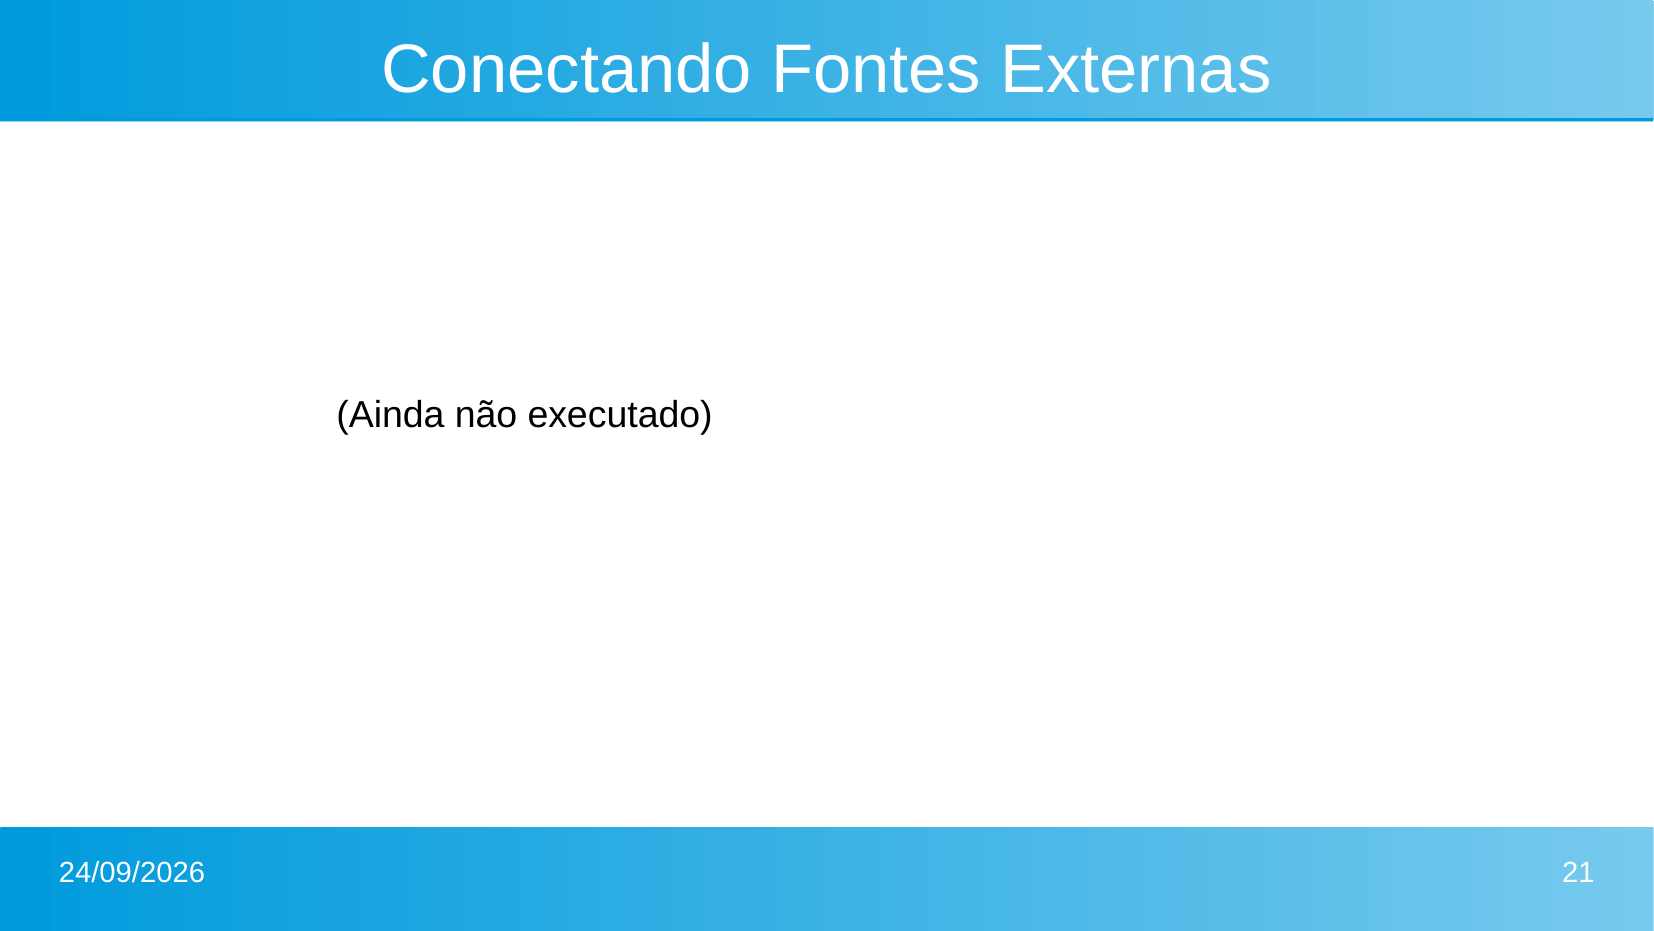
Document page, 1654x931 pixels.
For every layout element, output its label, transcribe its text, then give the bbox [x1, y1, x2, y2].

text_box (Ainda não executado) [321, 386, 1182, 443]
title Conectando Fontes Externas [59, 29, 1595, 108]
